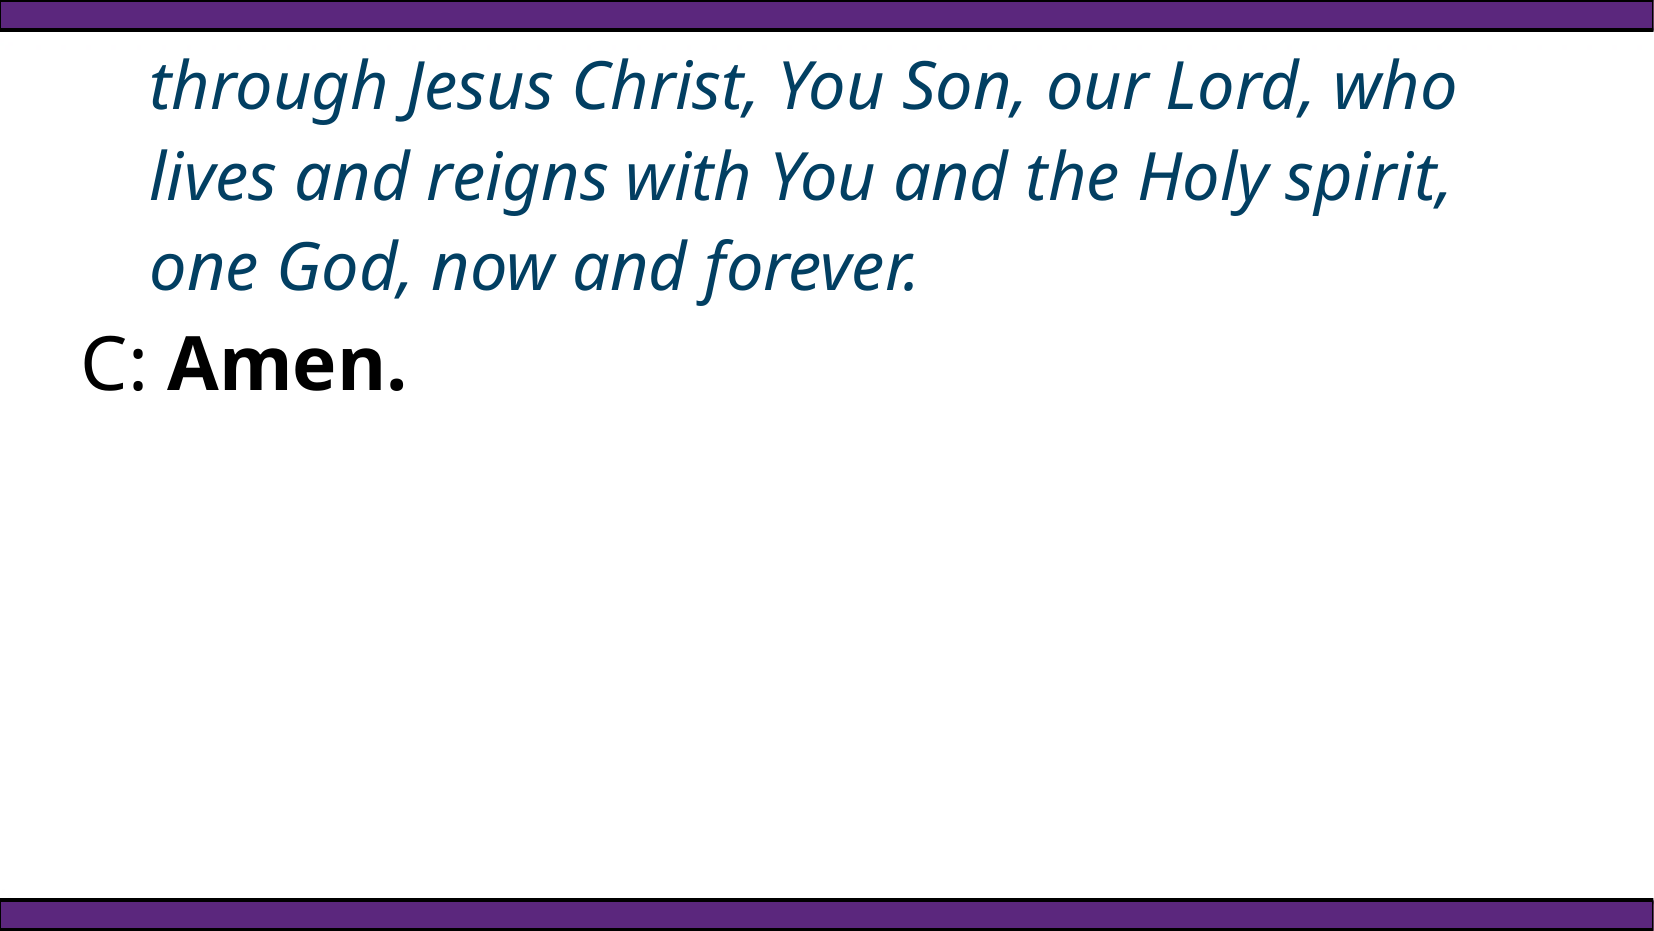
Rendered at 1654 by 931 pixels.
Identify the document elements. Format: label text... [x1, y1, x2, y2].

picture [0, 31, 1654, 900]
text_box [0, 0, 1654, 31]
text_box [0, 900, 1654, 931]
text_box through Jesus Christ, You Son, our Lord, who lives and reigns with You and the Holy spirit, one God, now and forever. C: Amen. [65, 30, 1581, 412]
